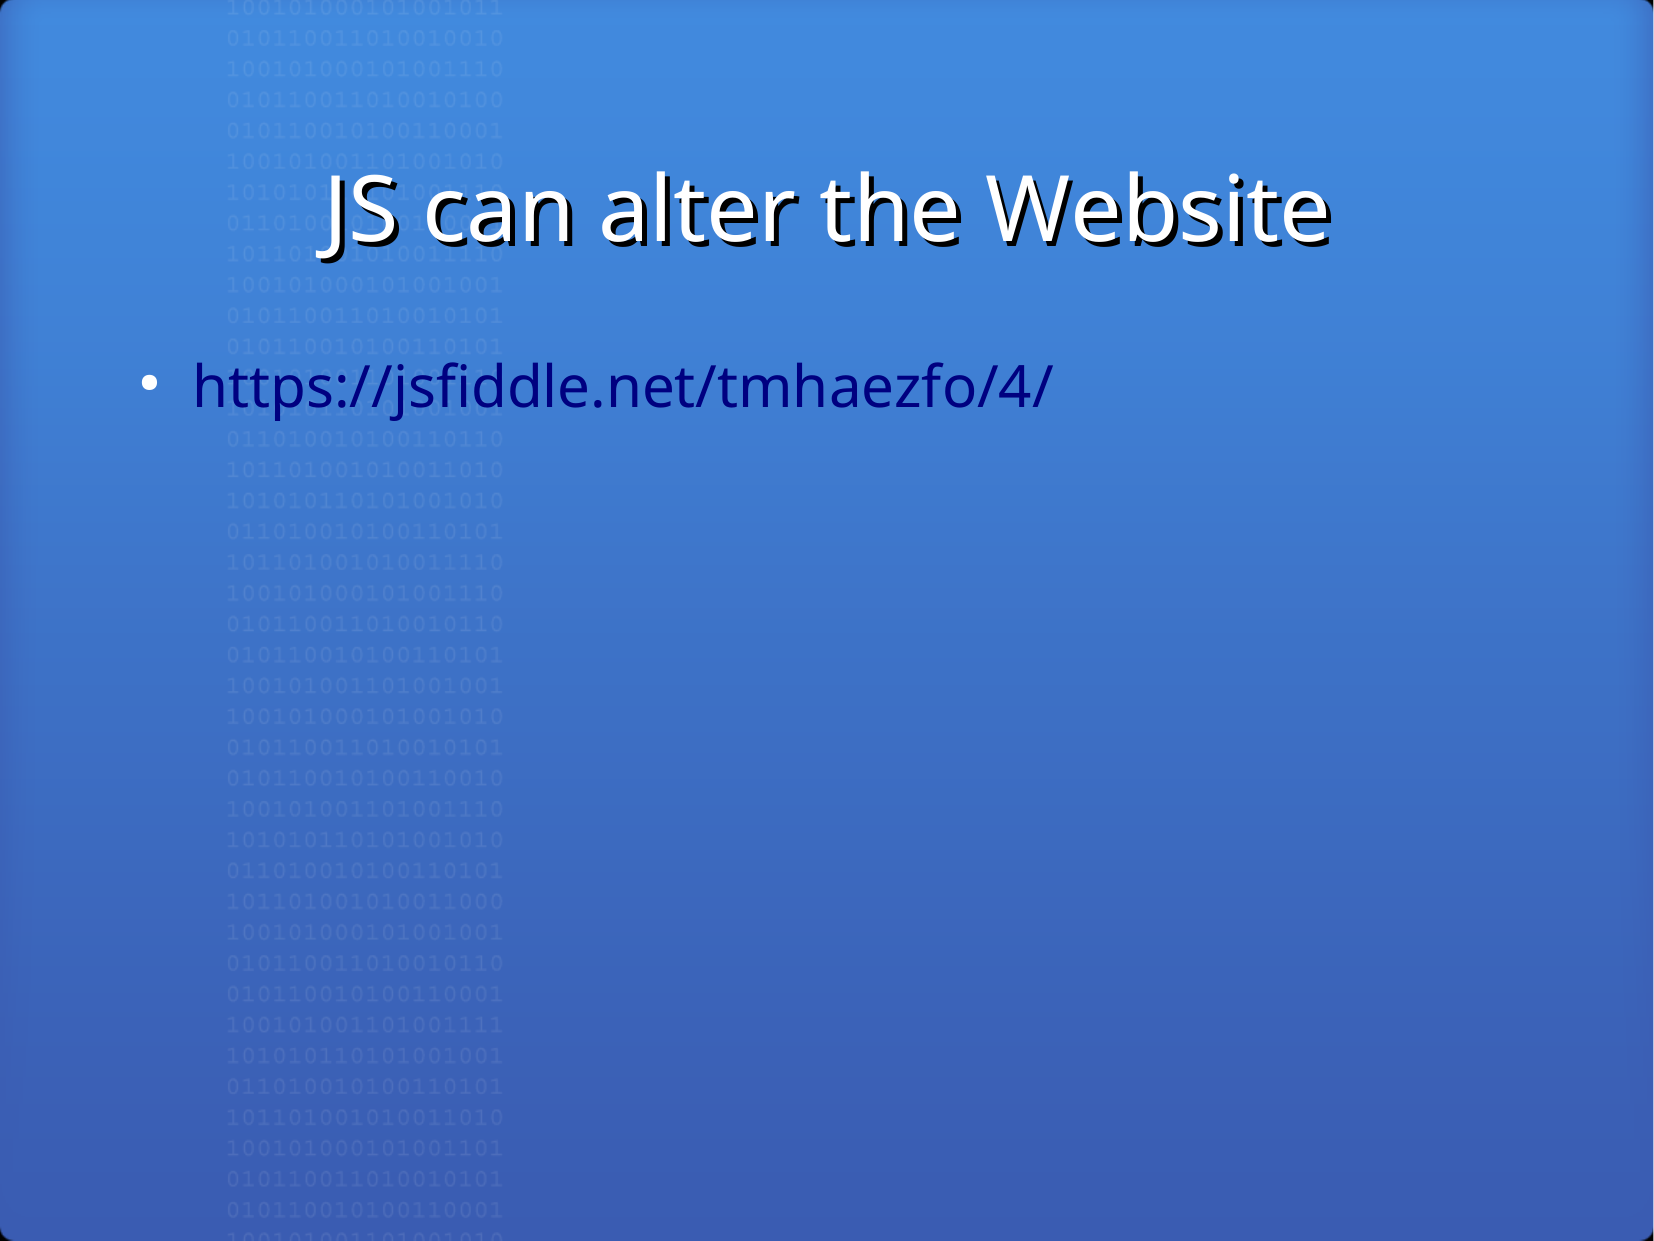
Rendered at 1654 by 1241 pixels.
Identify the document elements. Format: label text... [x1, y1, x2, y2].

picture [0, 0, 1654, 1241]
title JS can alter the Website [121, 102, 1534, 310]
list https://jsfiddle.net/tmhaezfo/4/ [121, 344, 1534, 1120]
